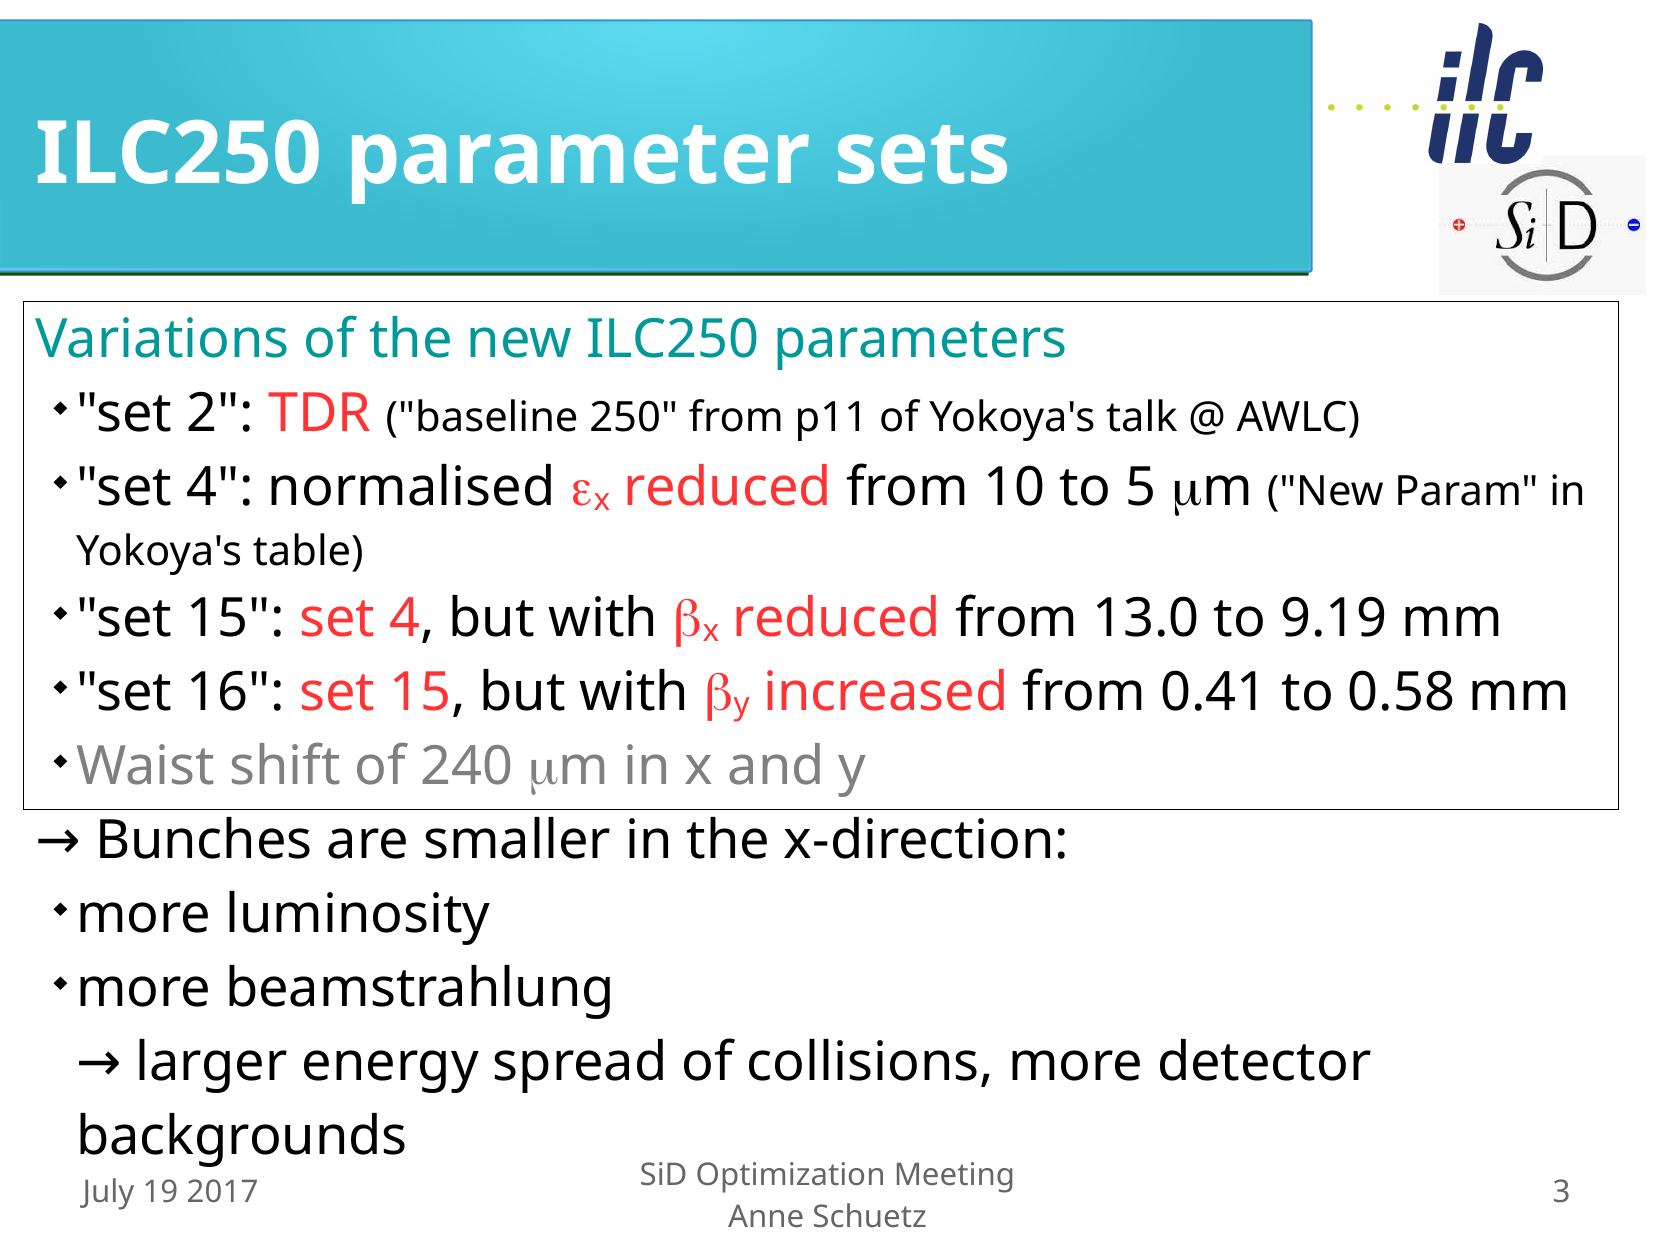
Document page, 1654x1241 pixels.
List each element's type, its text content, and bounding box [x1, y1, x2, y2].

subtitle Variations of the new ILC250 parameters "set 2": TDR ("baseline 250" from p11 of Yokoya's talk @ AWLC) "set 4": normalised ex reduced from 10 to 5 mm ("New Param" in Yokoya's table) "set 15": set 4, but with bx reduced from 13.0 to 9.19 mm "set 16": set 15, but with by increased from 0.41 to 0.58 mm Waist shift of 240 mm in x and y → Bunches are smaller in the x-direction: more luminosity more beamstrahlung → larger energy spread of collisions, more detector backgrounds [35, 810, 1619, 1217]
picture [1328, 23, 1646, 295]
subtitle Variations of the new ILC250 parameters "set 2": TDR ("baseline 250" from p11 of Yokoya's talk @ AWLC) "set 4": normalised ex reduced from 10 to 5 mm ("New Param" in Yokoya's table) "set 15": set 4, but with bx reduced from 13.0 to 9.19 mm "set 16": set 15, but with by increased from 0.41 to 0.58 mm Waist shift of 240 mm in x and y → Bunches are smaller in the x-direction: more luminosity more beamstrahlung → larger energy spread of collisions, more detector backgrounds [35, 302, 1618, 809]
title ILC250 parameter sets [35, 47, 1235, 252]
